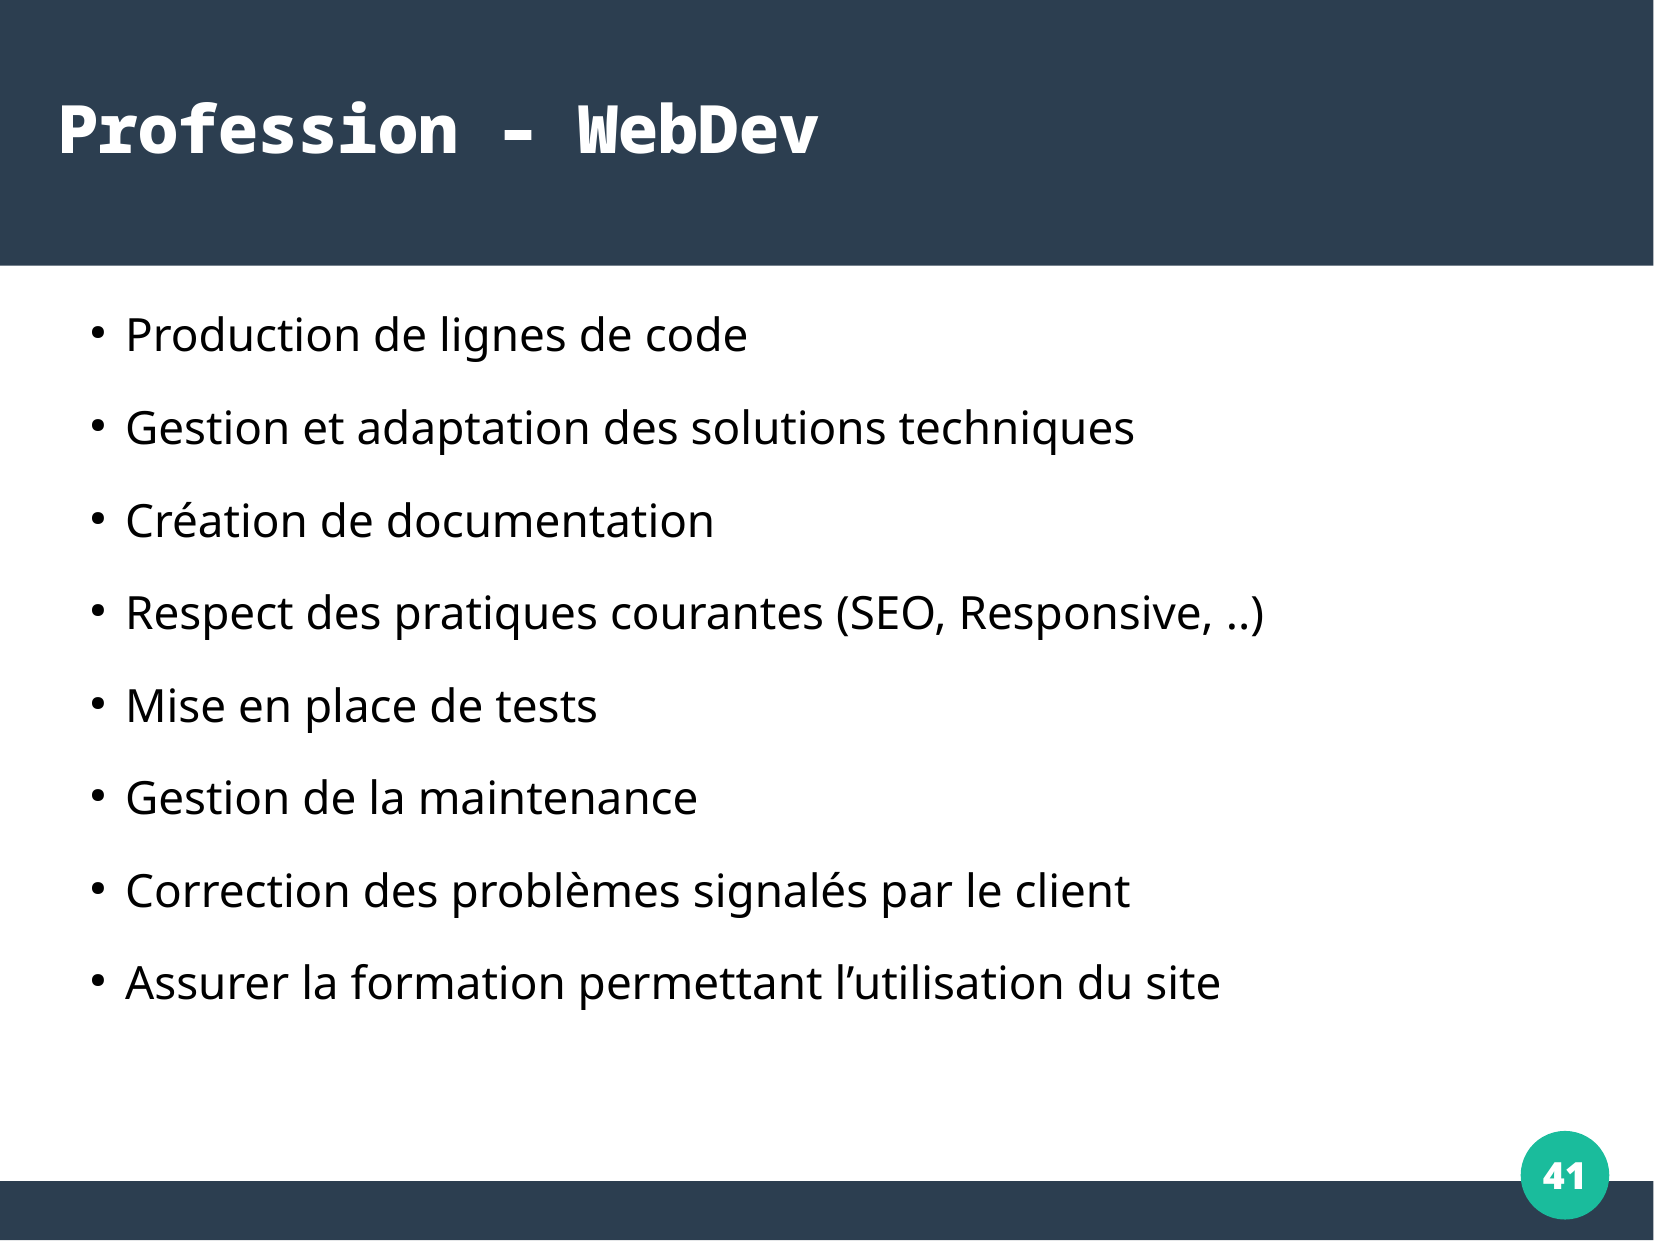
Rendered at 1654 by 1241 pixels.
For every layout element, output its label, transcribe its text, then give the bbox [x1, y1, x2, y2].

text_box Production de lignes de code Gestion et adaptation des solutions techniques Création de documentation Respect des pratiques courantes (SEO, Responsive, ..) Mise en place de tests Gestion de la maintenance Correction des problèmes signalés par le client Assurer la formation permettant l’utilisation du site [75, 295, 1576, 1127]
title Profession – WebDev [59, 49, 1595, 207]
